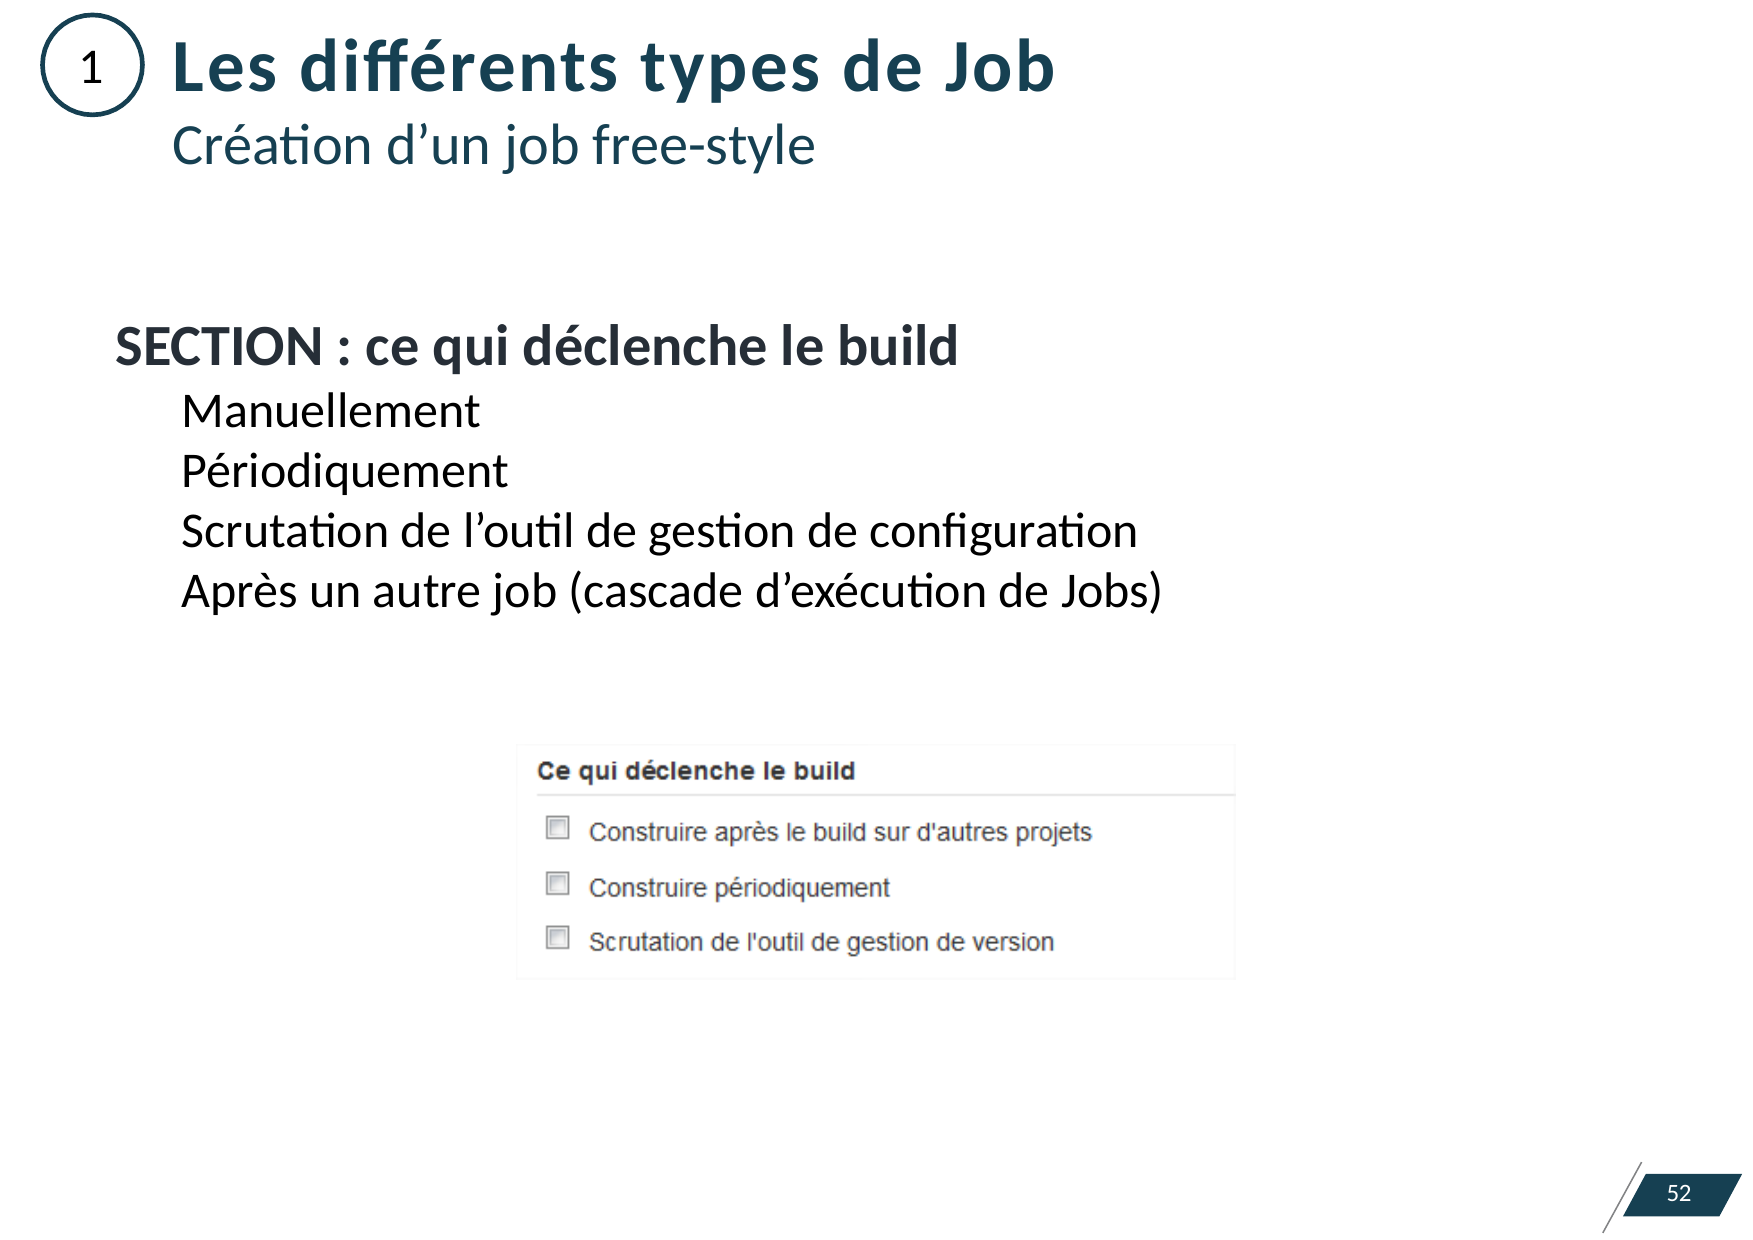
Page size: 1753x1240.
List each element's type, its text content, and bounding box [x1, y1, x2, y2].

text_box SECTION : ce qui déclenche le build Manuellement Périodiquement Scrutation de l’outil de gestion de configuration Après un autre job (cascade d’exécution de Jobs) [115, 307, 1753, 618]
title Les différents types de Job Création d’un job free-style [172, 16, 1580, 178]
picture [516, 744, 1236, 980]
text_box 52 [1638, 1169, 1707, 1215]
text_box 1 [76, 31, 109, 94]
